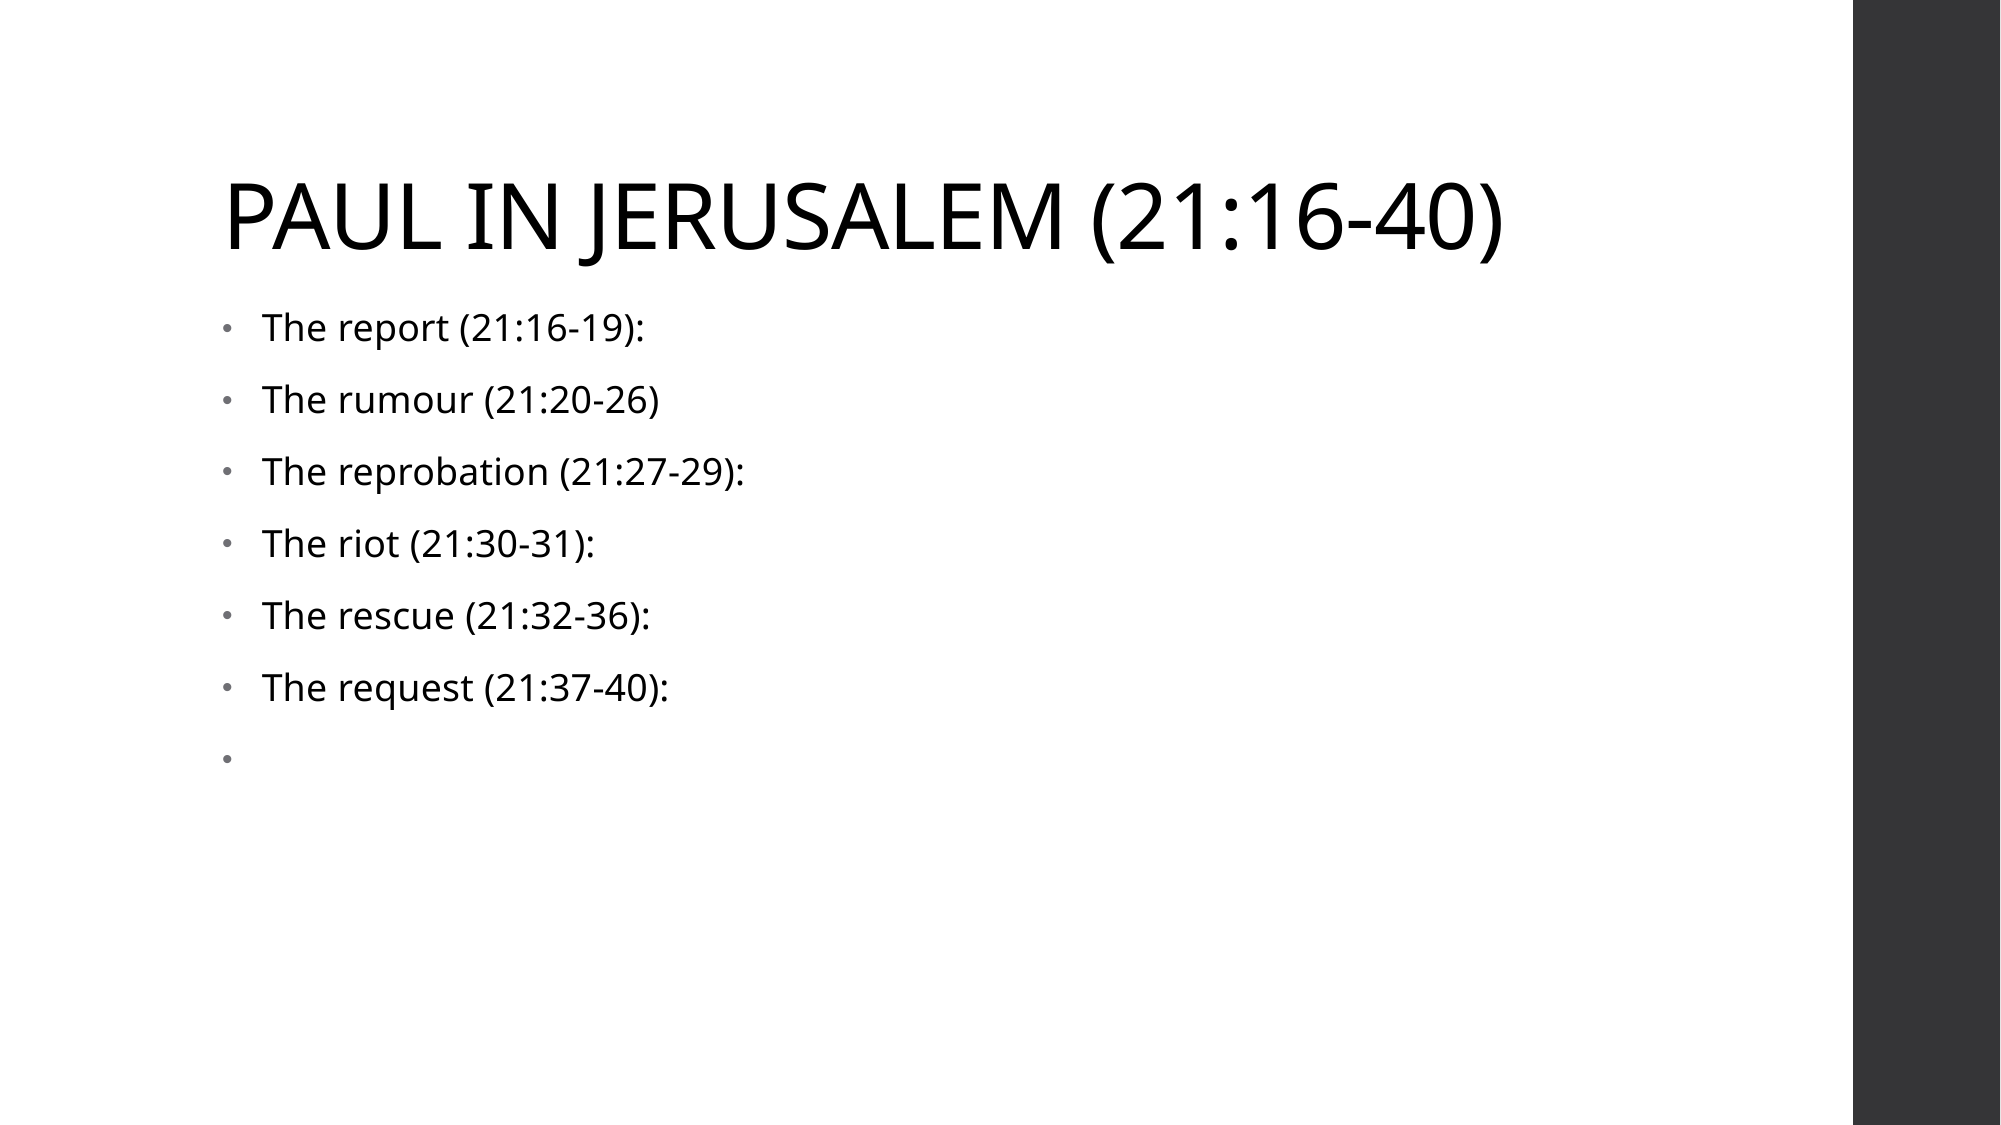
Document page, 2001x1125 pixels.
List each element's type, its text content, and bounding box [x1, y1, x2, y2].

title PAUL IN JERUSALEM (21:16-40) [206, 60, 1797, 278]
list The report (21:16-19): The rumour (21:20-26) The reprobation (21:27-29): The riot (21:30-31): The rescue (21:32-36): The request (21:37-40): [206, 299, 1617, 1014]
